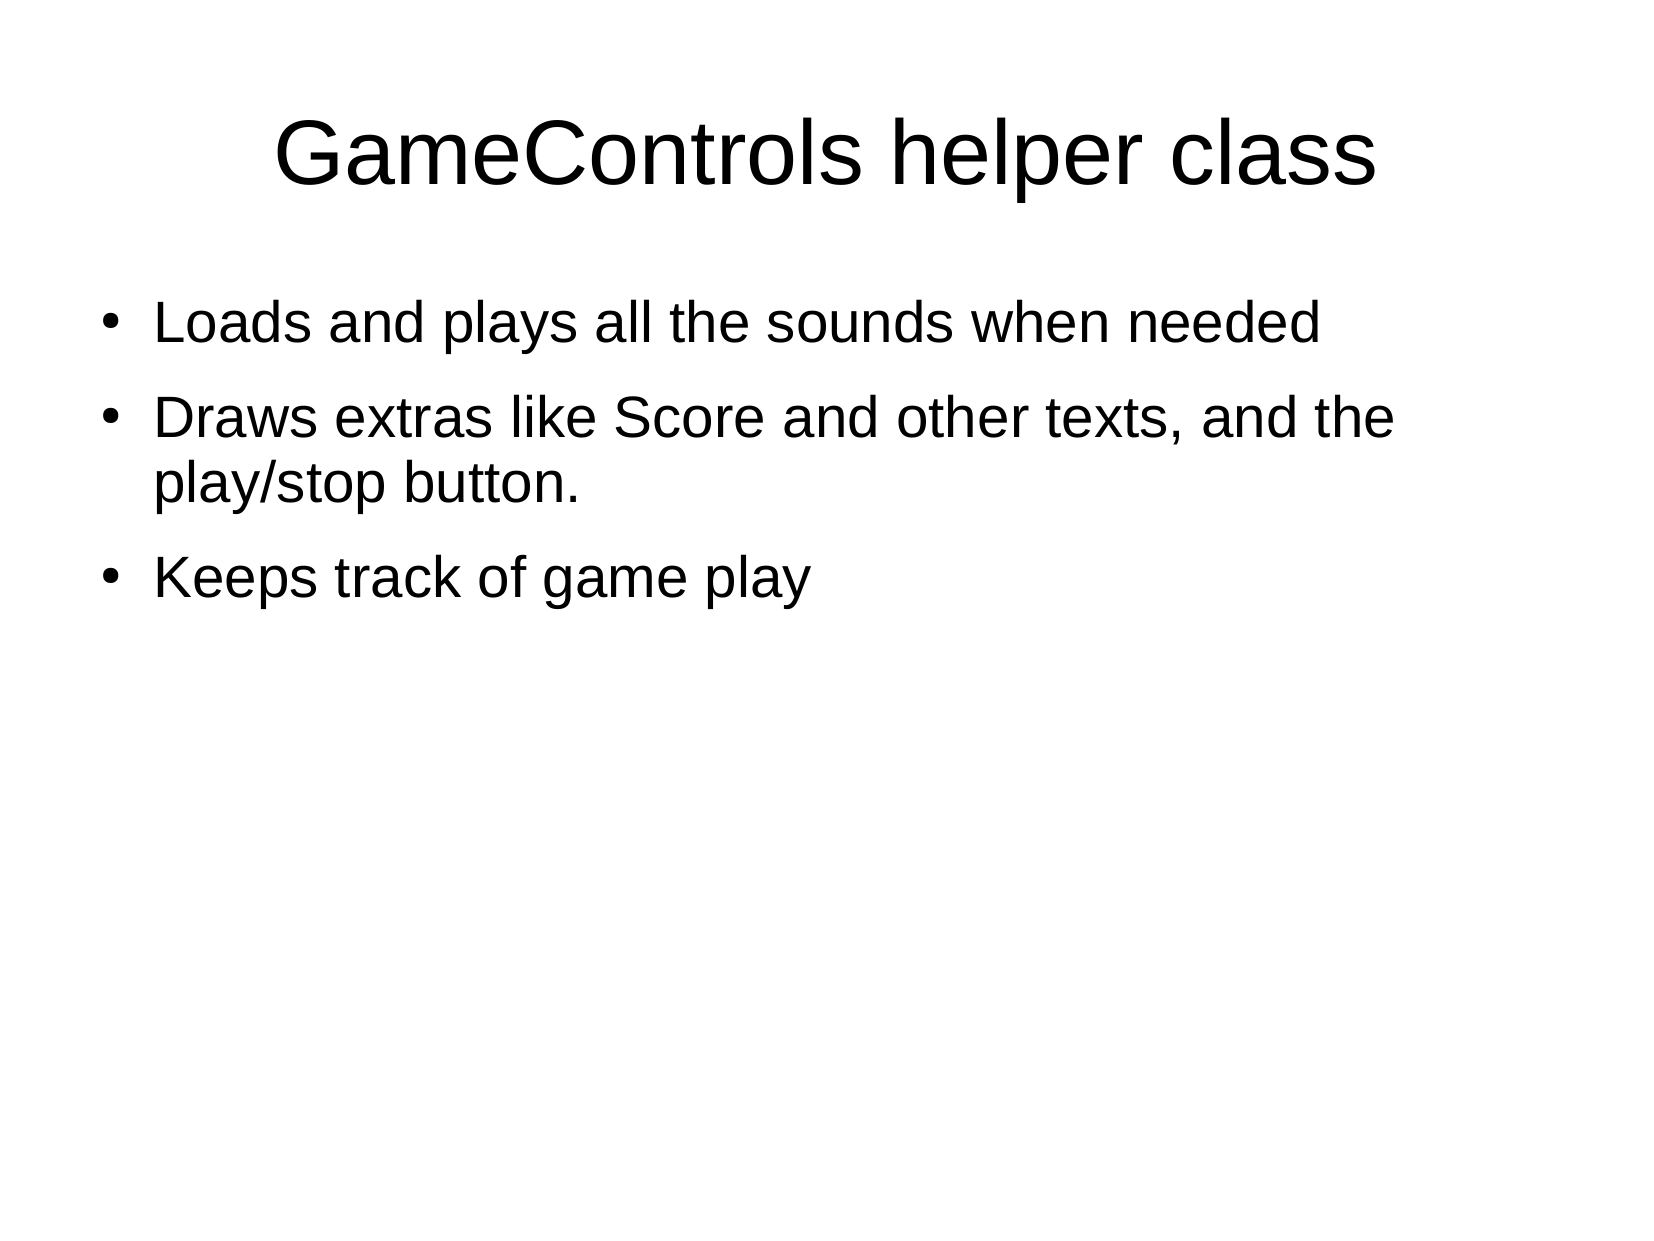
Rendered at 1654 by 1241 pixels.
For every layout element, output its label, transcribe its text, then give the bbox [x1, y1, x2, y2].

title GameControls helper class [82, 49, 1571, 257]
list Loads and plays all the sounds when needed Draws extras like Score and other texts, and the play/stop button. Keeps track of game play [82, 290, 1538, 1010]
